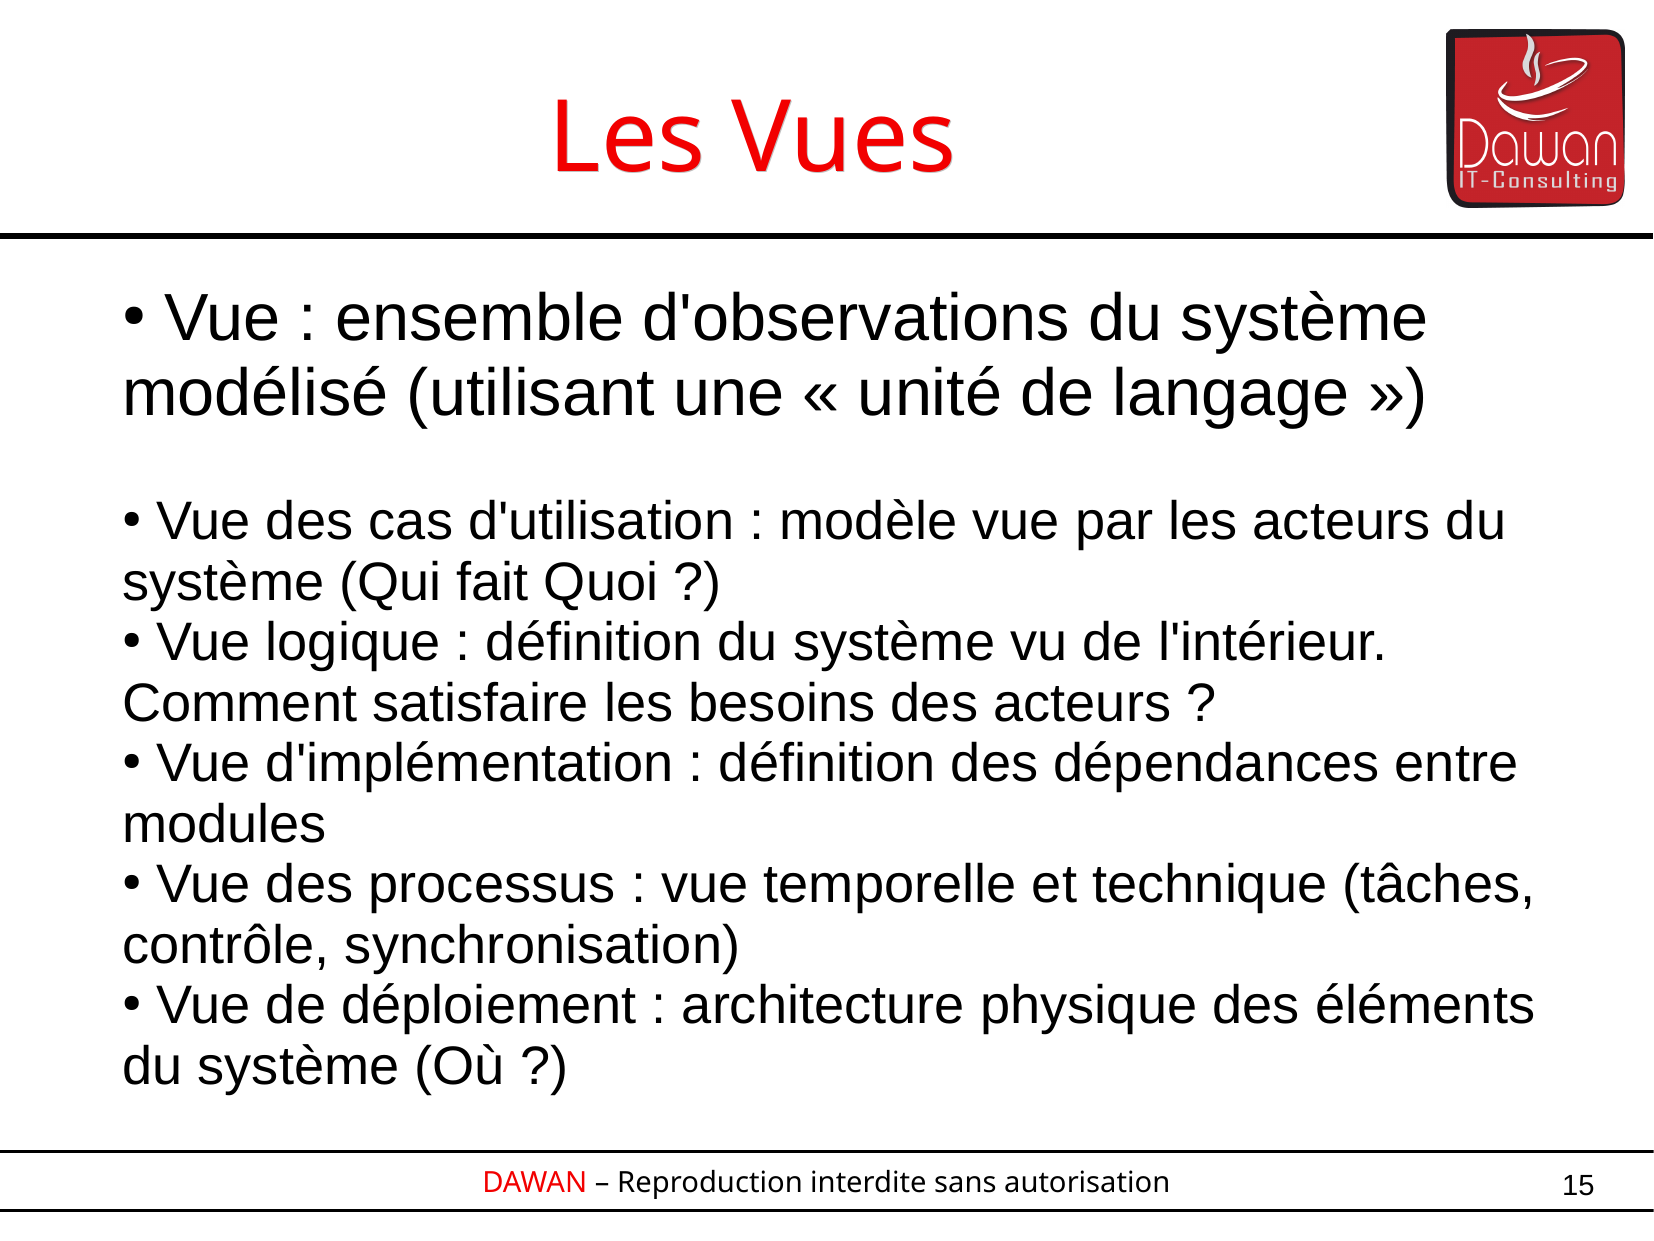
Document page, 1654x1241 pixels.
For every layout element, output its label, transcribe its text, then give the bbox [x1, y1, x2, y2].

title Les Vues [59, 29, 1447, 237]
text_box Vue : ensemble d'observations du système modélisé (utilisant une « unité de langage ») Vue des cas d'utilisation : modèle vue par les acteurs du système (Qui fait Quoi ?) Vue logique : définition du système vu de l'intérieur. Comment satisfaire les besoins des acteurs ? Vue d'implémentation : définition des dépendances entre modules Vue des processus : vue temporelle et technique (tâches, contrôle, synchronisation) Vue de déploiement : architecture physique des éléments du système (Où ?) [94, 273, 1565, 1104]
picture [1447, 29, 1625, 208]
